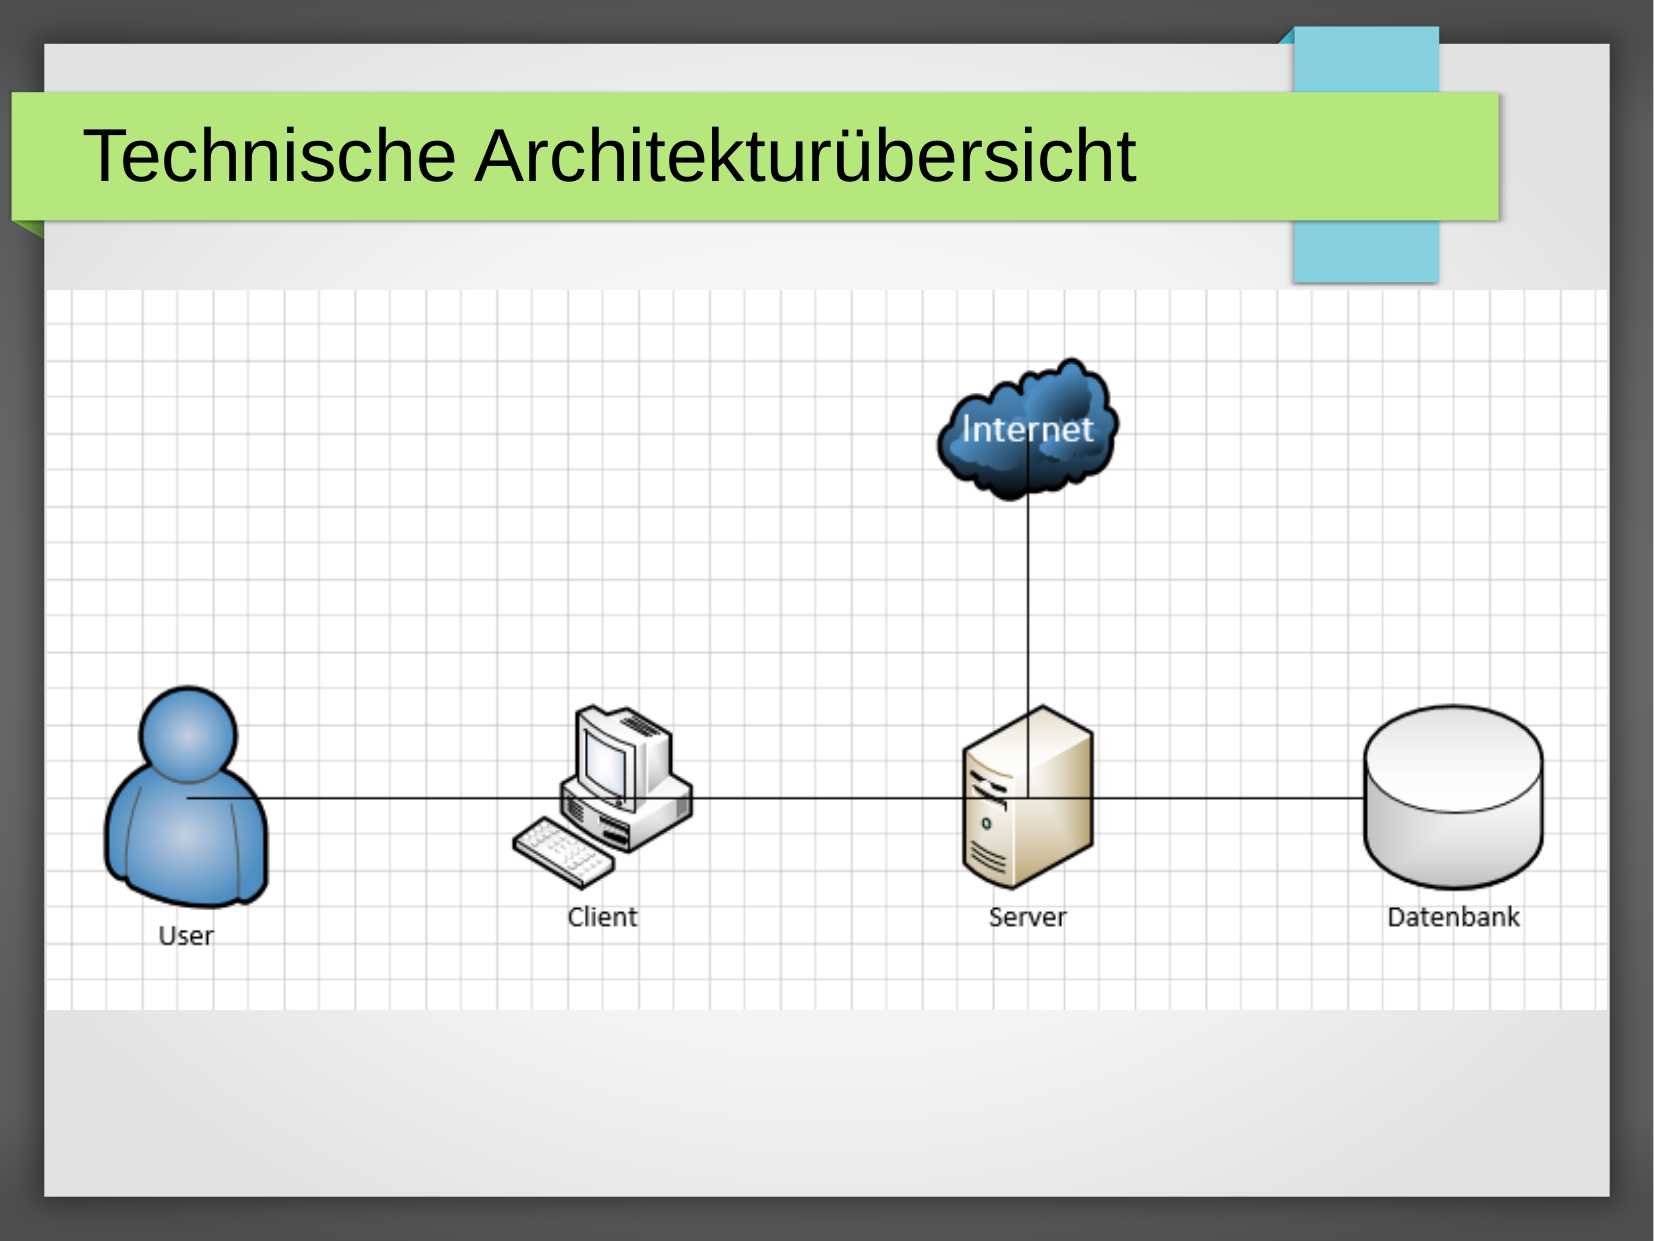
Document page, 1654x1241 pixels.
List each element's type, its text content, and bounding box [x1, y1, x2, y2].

title Technische Architekturübersicht [82, 49, 1571, 257]
picture [0, 0, 1654, 1241]
